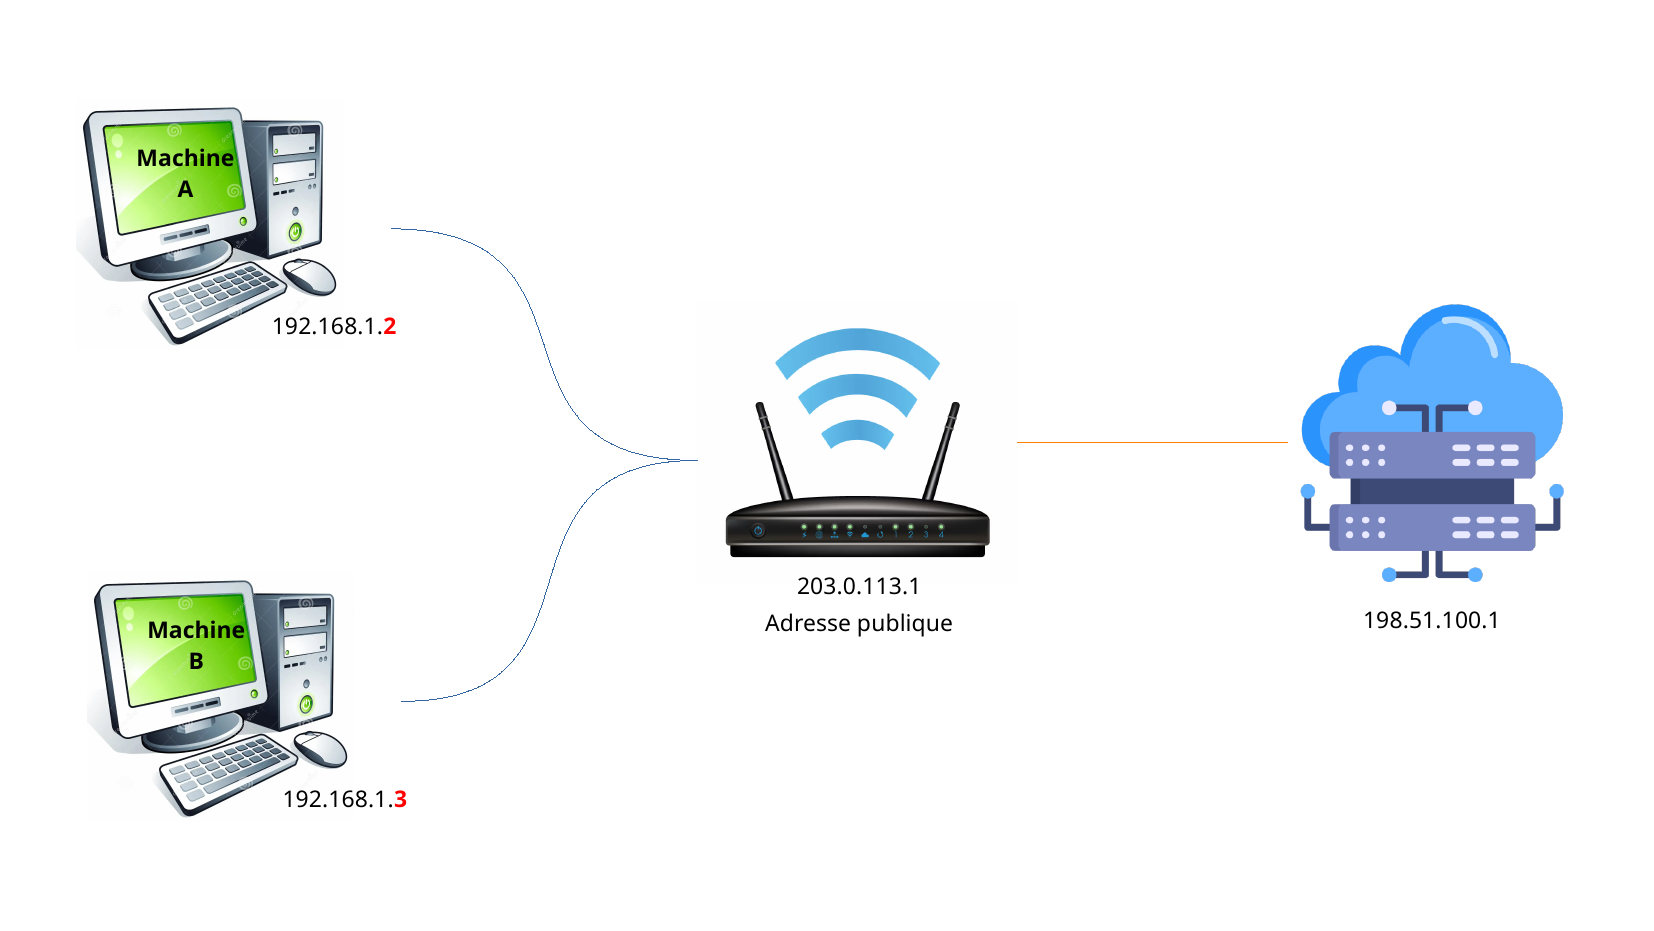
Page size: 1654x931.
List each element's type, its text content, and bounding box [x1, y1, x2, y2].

text_box 192.168.1.2 [254, 292, 443, 359]
picture [1287, 298, 1577, 588]
text_box 192.168.1.3 [264, 765, 443, 832]
picture [697, 301, 1018, 585]
text_box 203.0.113.1 Adresse publique [726, 559, 993, 649]
text_box 198.51.100.1 [1299, 587, 1565, 653]
text_box Machine A [118, 133, 256, 213]
picture [76, 98, 343, 350]
text_box Machine B [129, 606, 267, 685]
picture [87, 571, 354, 822]
